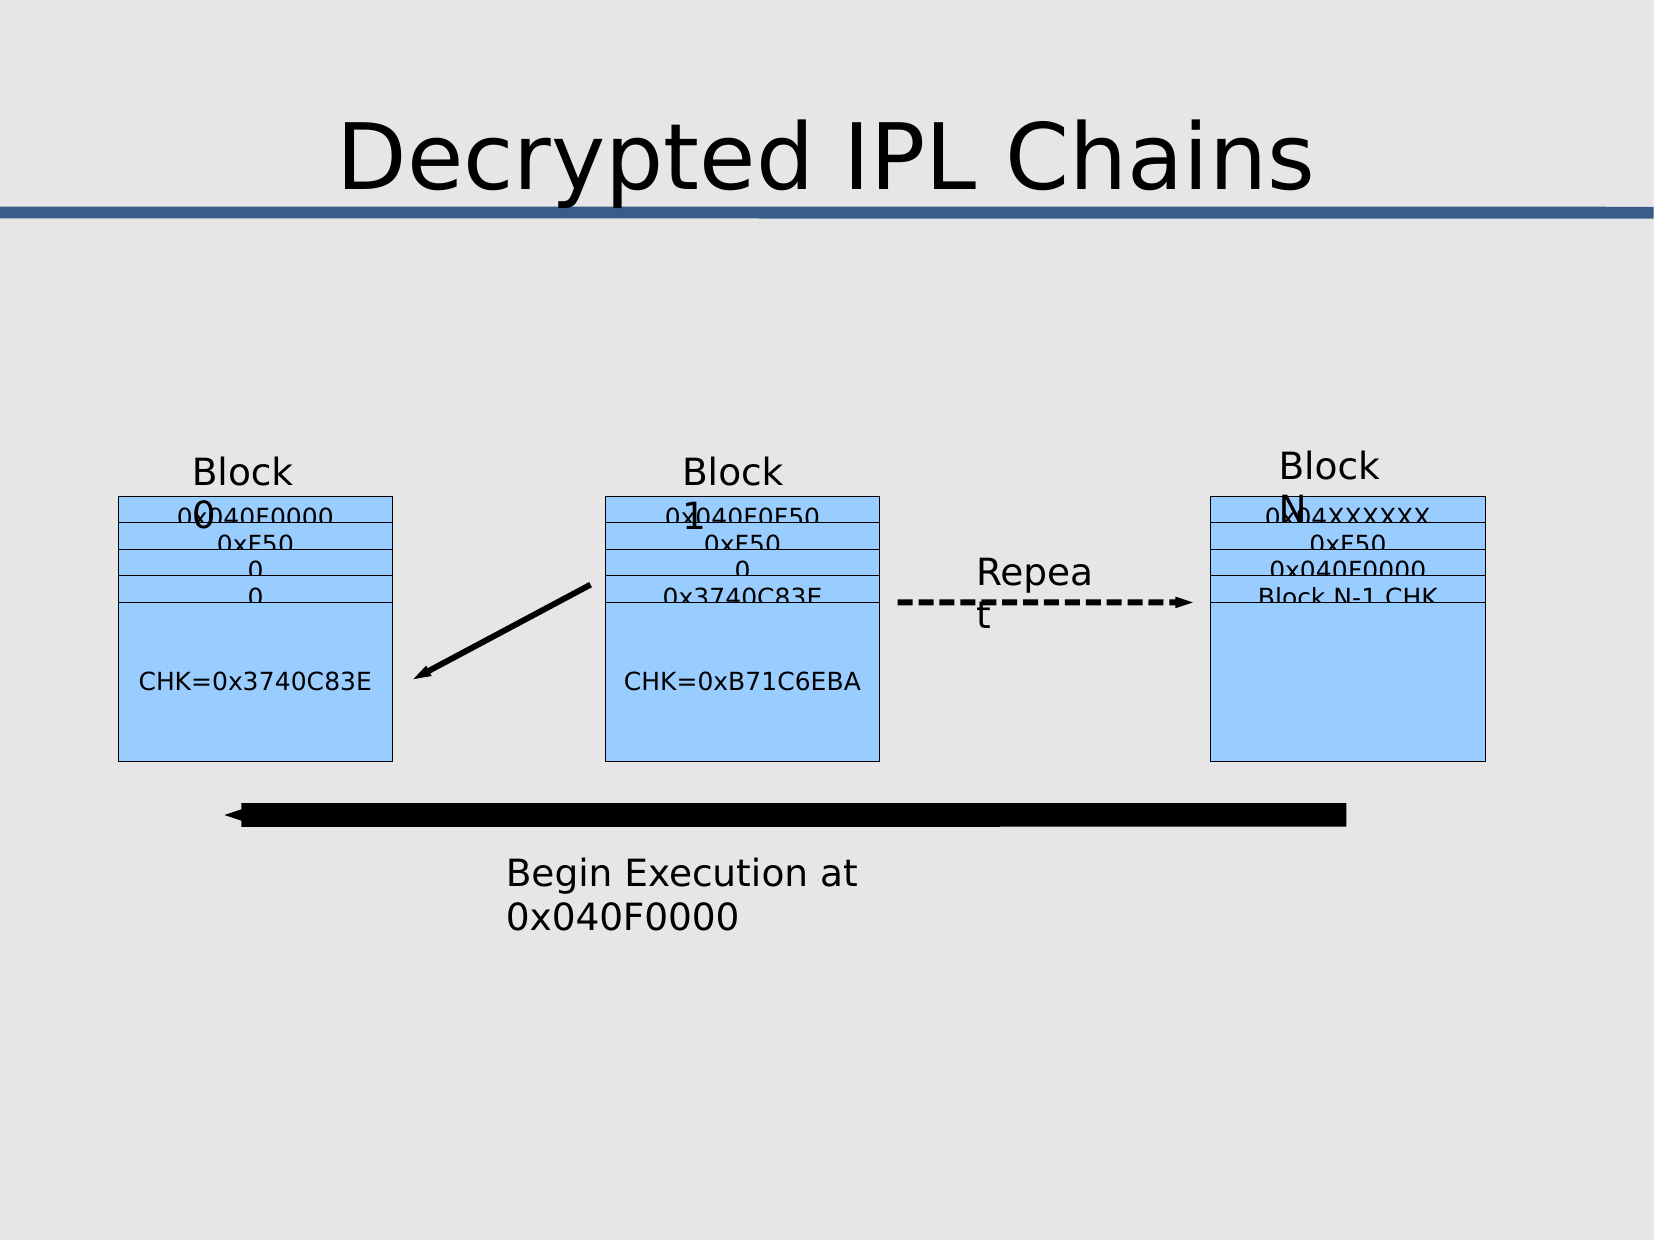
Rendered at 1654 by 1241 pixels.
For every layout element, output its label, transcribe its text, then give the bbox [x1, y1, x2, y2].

text_box Block 0 [177, 442, 342, 502]
text_box 0x040F0F50 [605, 496, 693, 522]
text_box 0 [118, 549, 393, 575]
text_box 0x040F0000 [197, 503, 209, 522]
text_box 0x040F0F50 [696, 496, 880, 522]
text_box 0xF50 [1210, 522, 1486, 549]
text_box CHK=0xB71C6EBA [605, 602, 880, 762]
text_box CHK=0x3740C83E [118, 602, 393, 762]
text_box [1210, 602, 1486, 762]
text_box 0x3740C83E [605, 575, 880, 602]
text_box 0 [251, 563, 259, 575]
text_box Repeat [961, 543, 1121, 602]
text_box Block N-1 CHK [1210, 575, 1486, 602]
title Decrypted IPL Chains [82, 56, 1571, 250]
text_box 0x040F0000 [209, 496, 393, 522]
text_box 0 [738, 563, 746, 575]
text_box Block 1 [667, 443, 832, 502]
text_box Block N [1263, 437, 1433, 496]
text_box Begin Execution at 0x040F0000 [491, 844, 1109, 903]
text_box 0x04XXXXXX [1210, 496, 1282, 522]
text_box 0 [118, 575, 393, 602]
text_box 0xF50 [118, 522, 393, 549]
text_box 0x040F0000 [118, 496, 197, 522]
text_box 0x04XXXXXX [1302, 496, 1486, 522]
text_box 0 [251, 590, 259, 602]
text_box 0x040F0000 [1210, 549, 1486, 575]
text_box 0xF50 [605, 522, 880, 549]
text_box 0 [605, 549, 880, 575]
